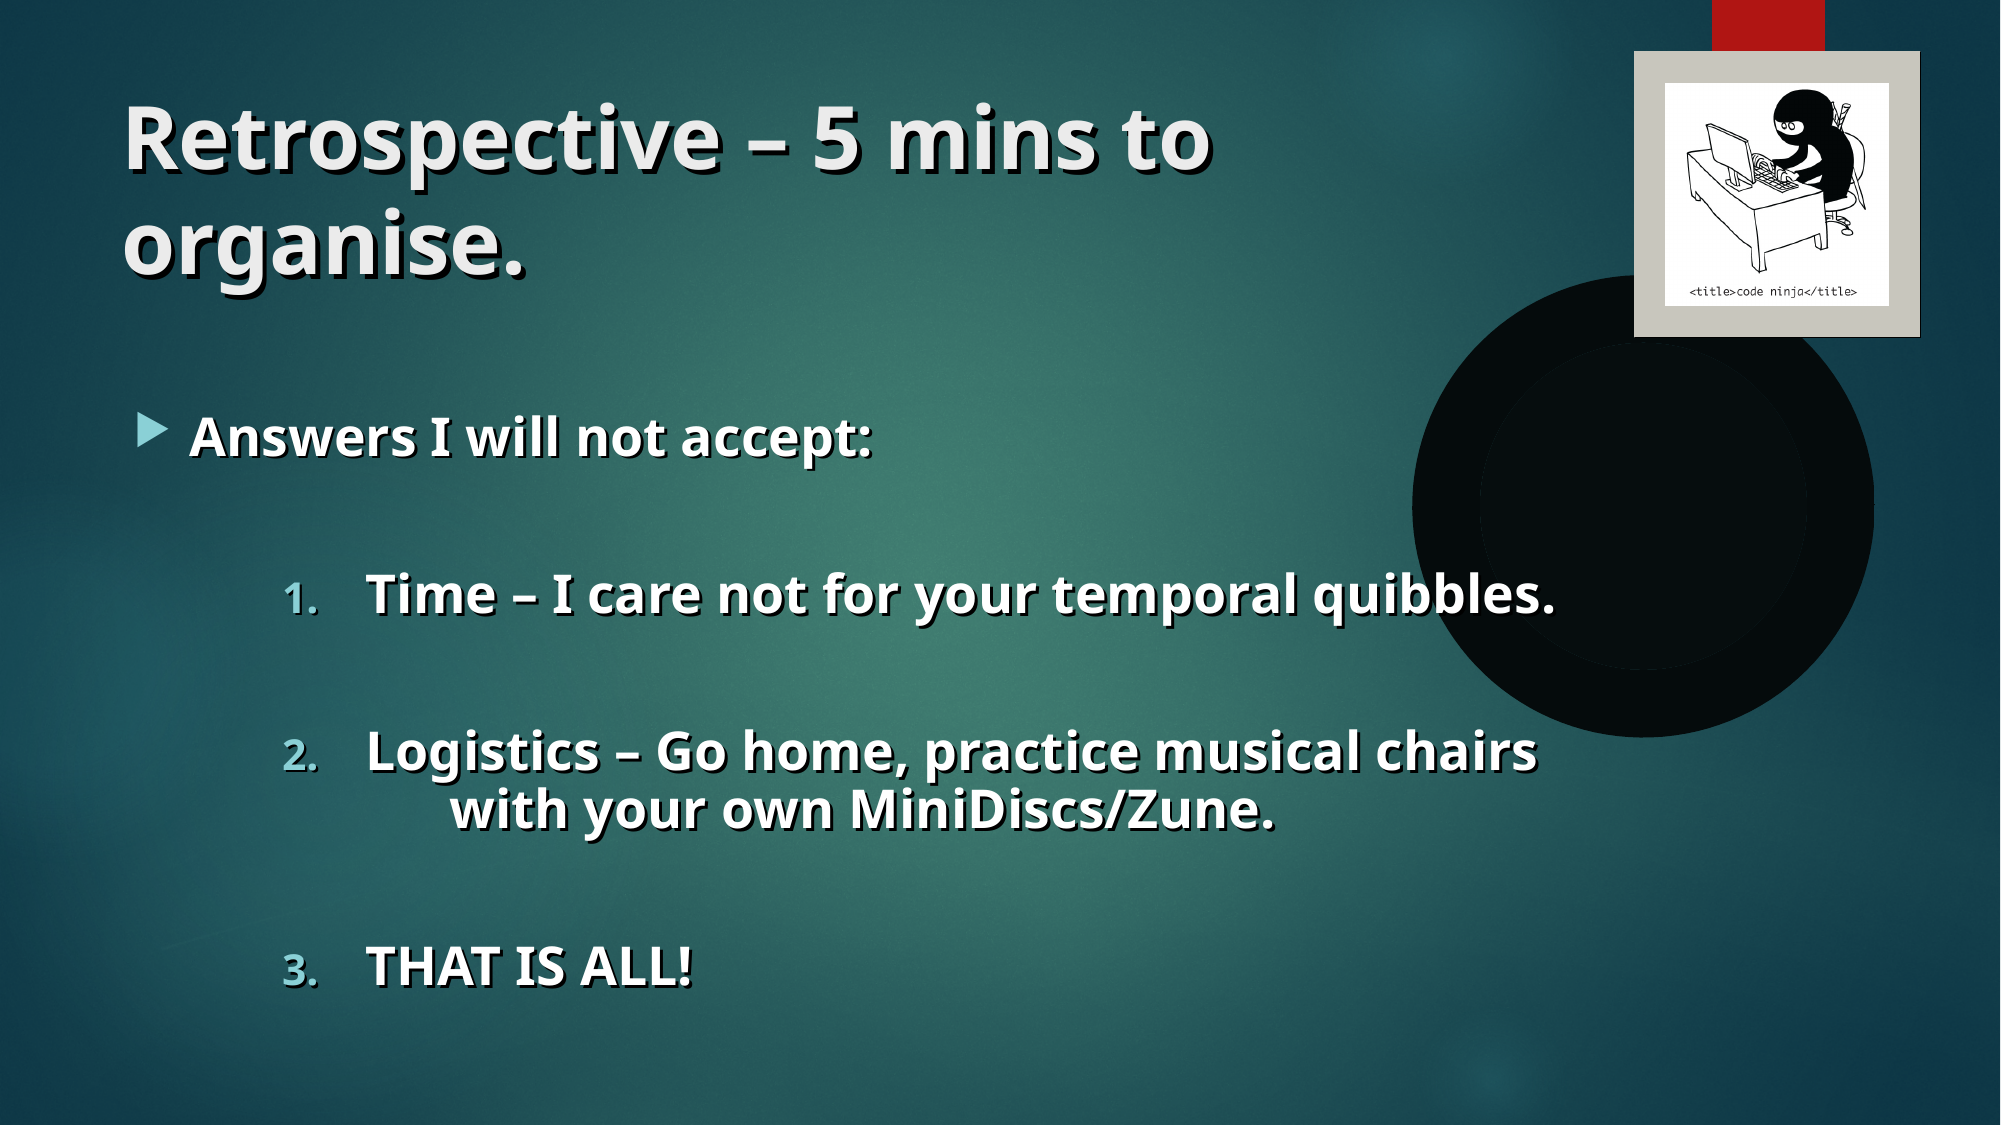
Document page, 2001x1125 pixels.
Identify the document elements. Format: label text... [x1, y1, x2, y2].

title Retrospective – 5 mins to organise. [106, 74, 1634, 305]
picture [0, 0, 2001, 1125]
picture [1665, 82, 1889, 307]
list Answers I will not accept: Time – I care not for your temporal quibbles. Logistics – Go home, practice musical chairs with your own MiniDiscs/Zune. THAT IS ALL! [118, 317, 1672, 1006]
